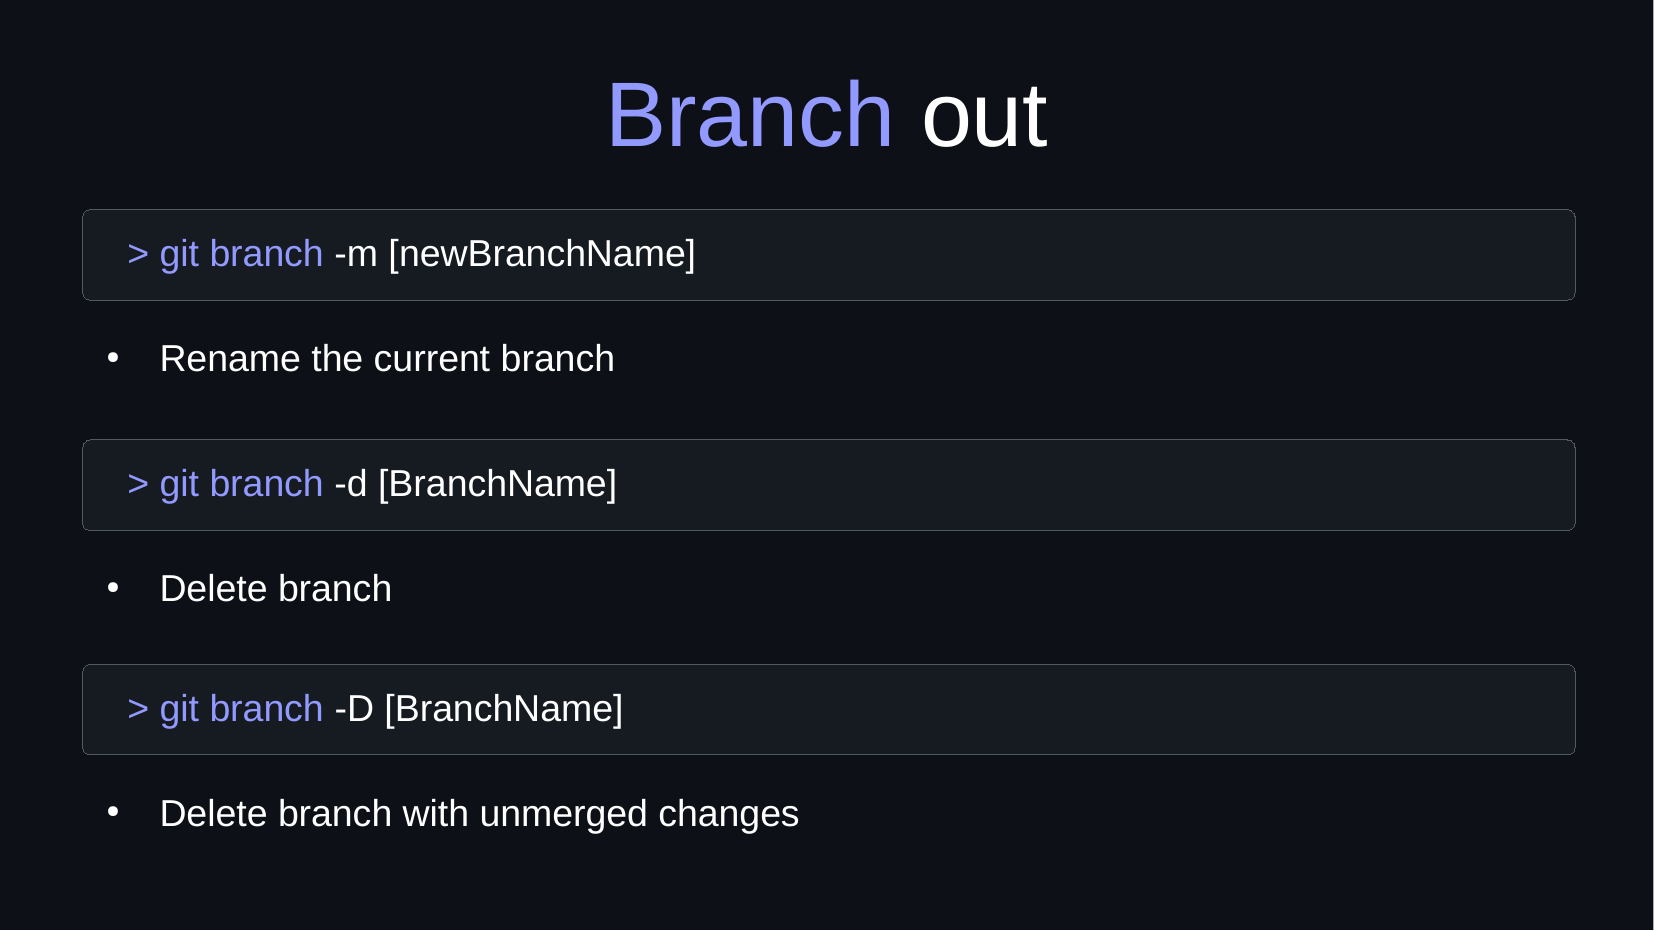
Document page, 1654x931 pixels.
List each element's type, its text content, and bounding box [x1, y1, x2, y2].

text_box [82, 439, 1576, 531]
title Branch out [82, 37, 1571, 193]
text_box > git branch -D [BranchName] [112, 679, 1576, 737]
text_box > git branch -m [newBranchName] [112, 225, 1576, 282]
list Delete branch with unmerged changes [88, 792, 1577, 868]
text_box [82, 209, 1576, 301]
list Rename the current branch [88, 337, 1577, 413]
list Delete branch [88, 567, 1577, 643]
text_box [82, 664, 1576, 755]
text_box > git branch -d [BranchName] [112, 455, 1576, 513]
